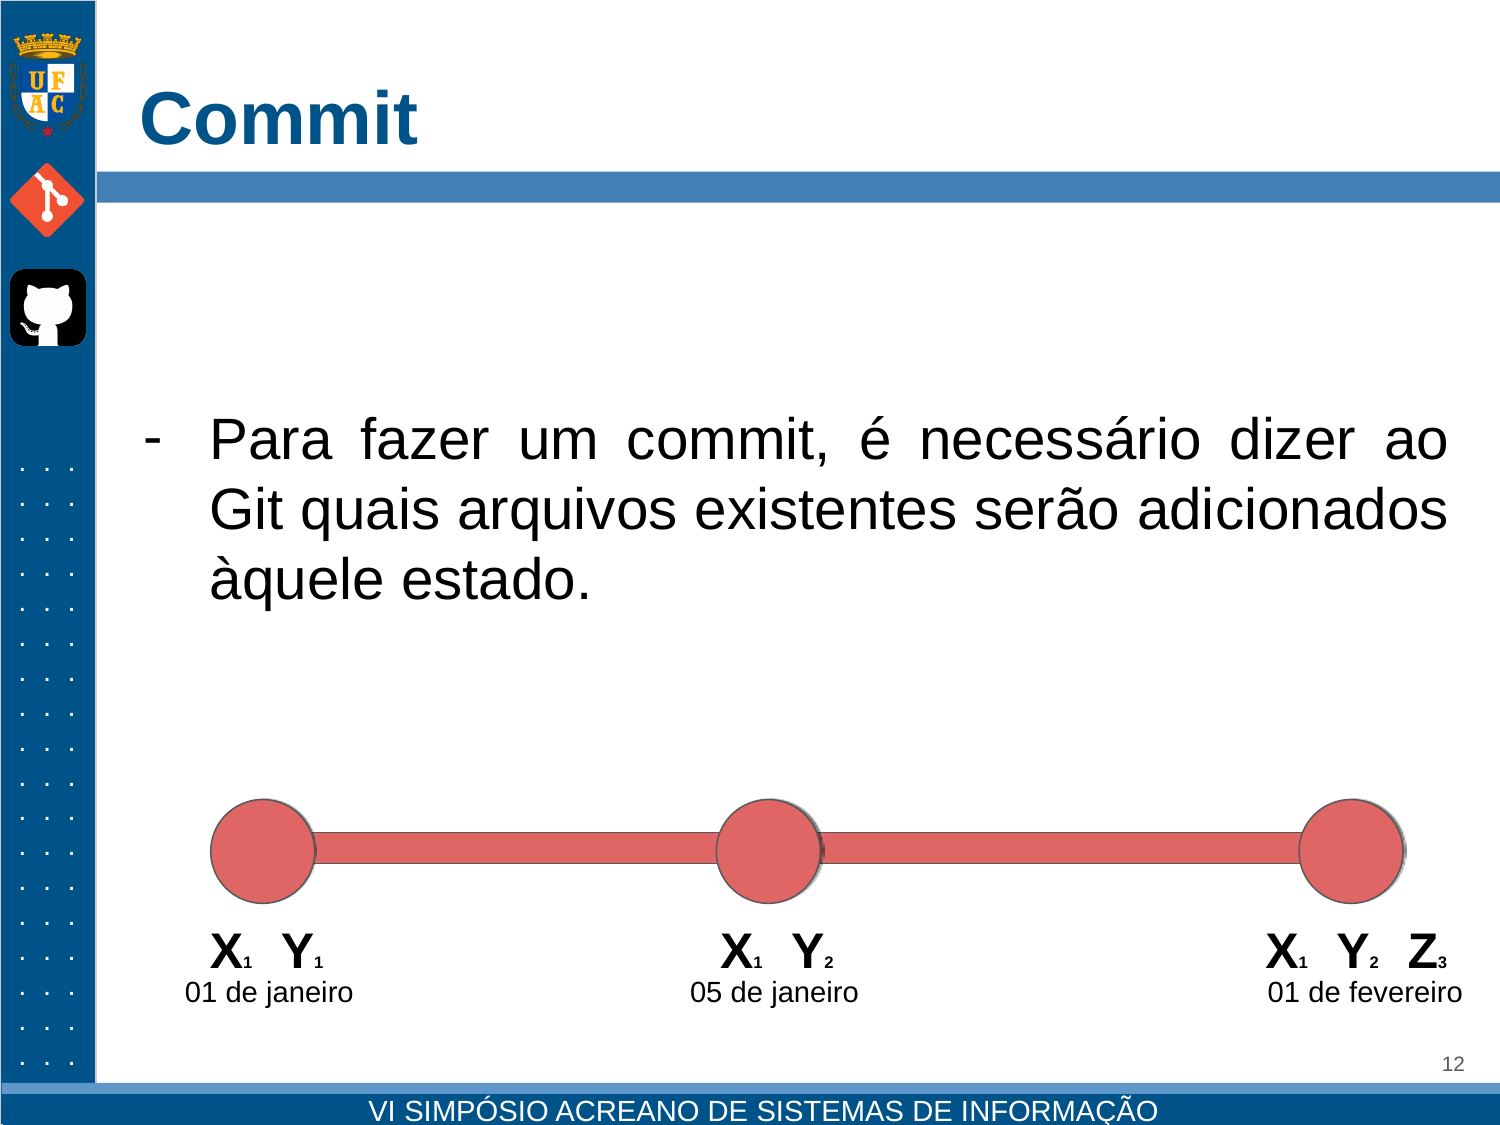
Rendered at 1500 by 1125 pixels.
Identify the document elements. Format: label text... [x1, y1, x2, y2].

slide_number <número> [1389, 1019, 1480, 1106]
text_box 05 de janeiro [675, 958, 937, 998]
text_box 01 de janeiro [169, 958, 432, 998]
text_box [186, 171, 1500, 203]
picture [10, 33, 86, 137]
text_box X1 Y2 [705, 903, 857, 958]
text_box 01 de fevereiro [1252, 958, 1500, 998]
text_box VI SIMPÓSIO ACREANO DE SISTEMAS DE INFORMAÇÃO [353, 1077, 1288, 1125]
picture [10, 269, 86, 346]
title Commit [124, 89, 1494, 171]
text_box X1 Y1 [194, 903, 347, 958]
text_box [1288, 1082, 1500, 1125]
text_box X1 Y2 Z3 [1250, 903, 1467, 979]
text_box [210, 799, 1404, 903]
picture [10, 163, 186, 237]
text_box [0, 0, 353, 1125]
text_box Para fazer um commit, é necessário dizer ao Git quais arquivos existentes serão adicionados àquele estado. [119, 336, 1466, 636]
text_box . . . . . . . . . . . . . . . . . . . . . . . . . . . . . . . . . . . . . . . . . . . . . . . . . . . . . . [3, 427, 133, 857]
